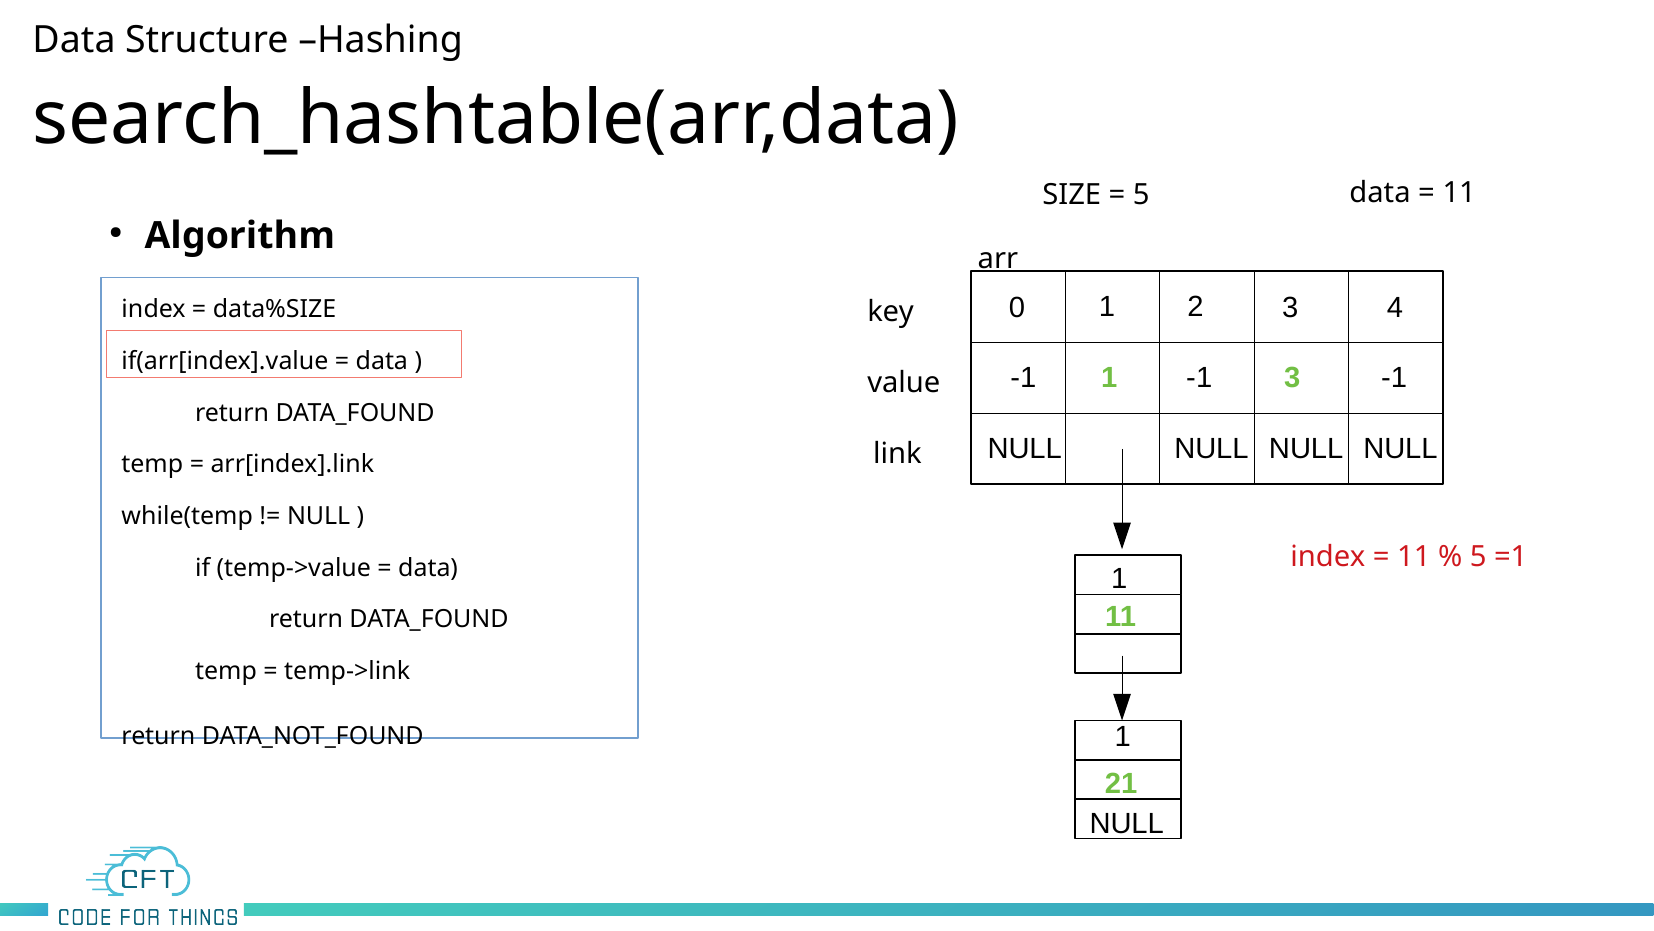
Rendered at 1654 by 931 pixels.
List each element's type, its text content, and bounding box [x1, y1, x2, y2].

text_box [1066, 414, 1159, 484]
text_box 1 [1096, 554, 1143, 592]
text_box NULL [1348, 424, 1453, 473]
text_box [1160, 271, 1254, 342]
text_box [1146, 720, 1182, 839]
text_box [1143, 555, 1182, 592]
text_box [970, 473, 1065, 484]
title Data Structure –Hashing search_hashtable(arr,data) [32, 12, 1630, 166]
text_box [1018, 414, 1065, 424]
text_box [1160, 473, 1254, 484]
text_box [1018, 343, 1065, 413]
text_box [1066, 343, 1159, 413]
text_box [1074, 555, 1182, 674]
text_box 3 [1269, 353, 1325, 402]
text_box [1160, 343, 1254, 413]
text_box 4 [1372, 283, 1419, 331]
text_box 21 [1090, 759, 1170, 808]
picture [59, 846, 237, 925]
text_box index = 11 % 5 =1 [1275, 527, 1583, 577]
text_box NULL [1074, 799, 1179, 847]
text_box data = 11 [1334, 163, 1512, 214]
text_box [1255, 414, 1348, 424]
text_box link [858, 424, 973, 474]
text_box [100, 277, 638, 739]
text_box NULL [1159, 424, 1254, 473]
text_box value [852, 353, 1018, 437]
text_box key [852, 283, 1018, 353]
text_box [1349, 473, 1444, 484]
text_box 1 [1099, 712, 1146, 759]
text_box [1349, 271, 1444, 342]
text_box [1074, 720, 1099, 799]
text_box -1 [995, 353, 1052, 402]
text_box 1 [1084, 282, 1131, 331]
text_box 1 [1086, 353, 1142, 402]
text_box 3 [1267, 283, 1314, 331]
text_box -1 [1171, 353, 1228, 402]
text_box -1 [1366, 353, 1422, 402]
text_box [970, 280, 1065, 342]
text_box 2 [1172, 282, 1219, 331]
text_box 0 [994, 283, 1041, 332]
text_box [1255, 473, 1348, 484]
text_box [1160, 414, 1254, 424]
text_box index = data%SIZE if(arr[index].value = data ) return DATA_FOUND temp = arr[index].link while(temp != NULL ) if (temp->value = data) return DATA_FOUND temp = temp->link return DATA_NOT_FOUND [106, 283, 798, 839]
text_box Algorithm [94, 200, 886, 269]
text_box arr [963, 230, 1141, 280]
text_box [1255, 271, 1348, 342]
text_box 11 [1090, 592, 1199, 640]
text_box [1349, 343, 1444, 413]
text_box [1255, 343, 1348, 413]
text_box SIZE = 5 [1027, 166, 1205, 216]
text_box NULL [1254, 424, 1348, 473]
text_box [1349, 414, 1444, 424]
text_box NULL [972, 424, 1077, 473]
text_box [1066, 271, 1159, 342]
